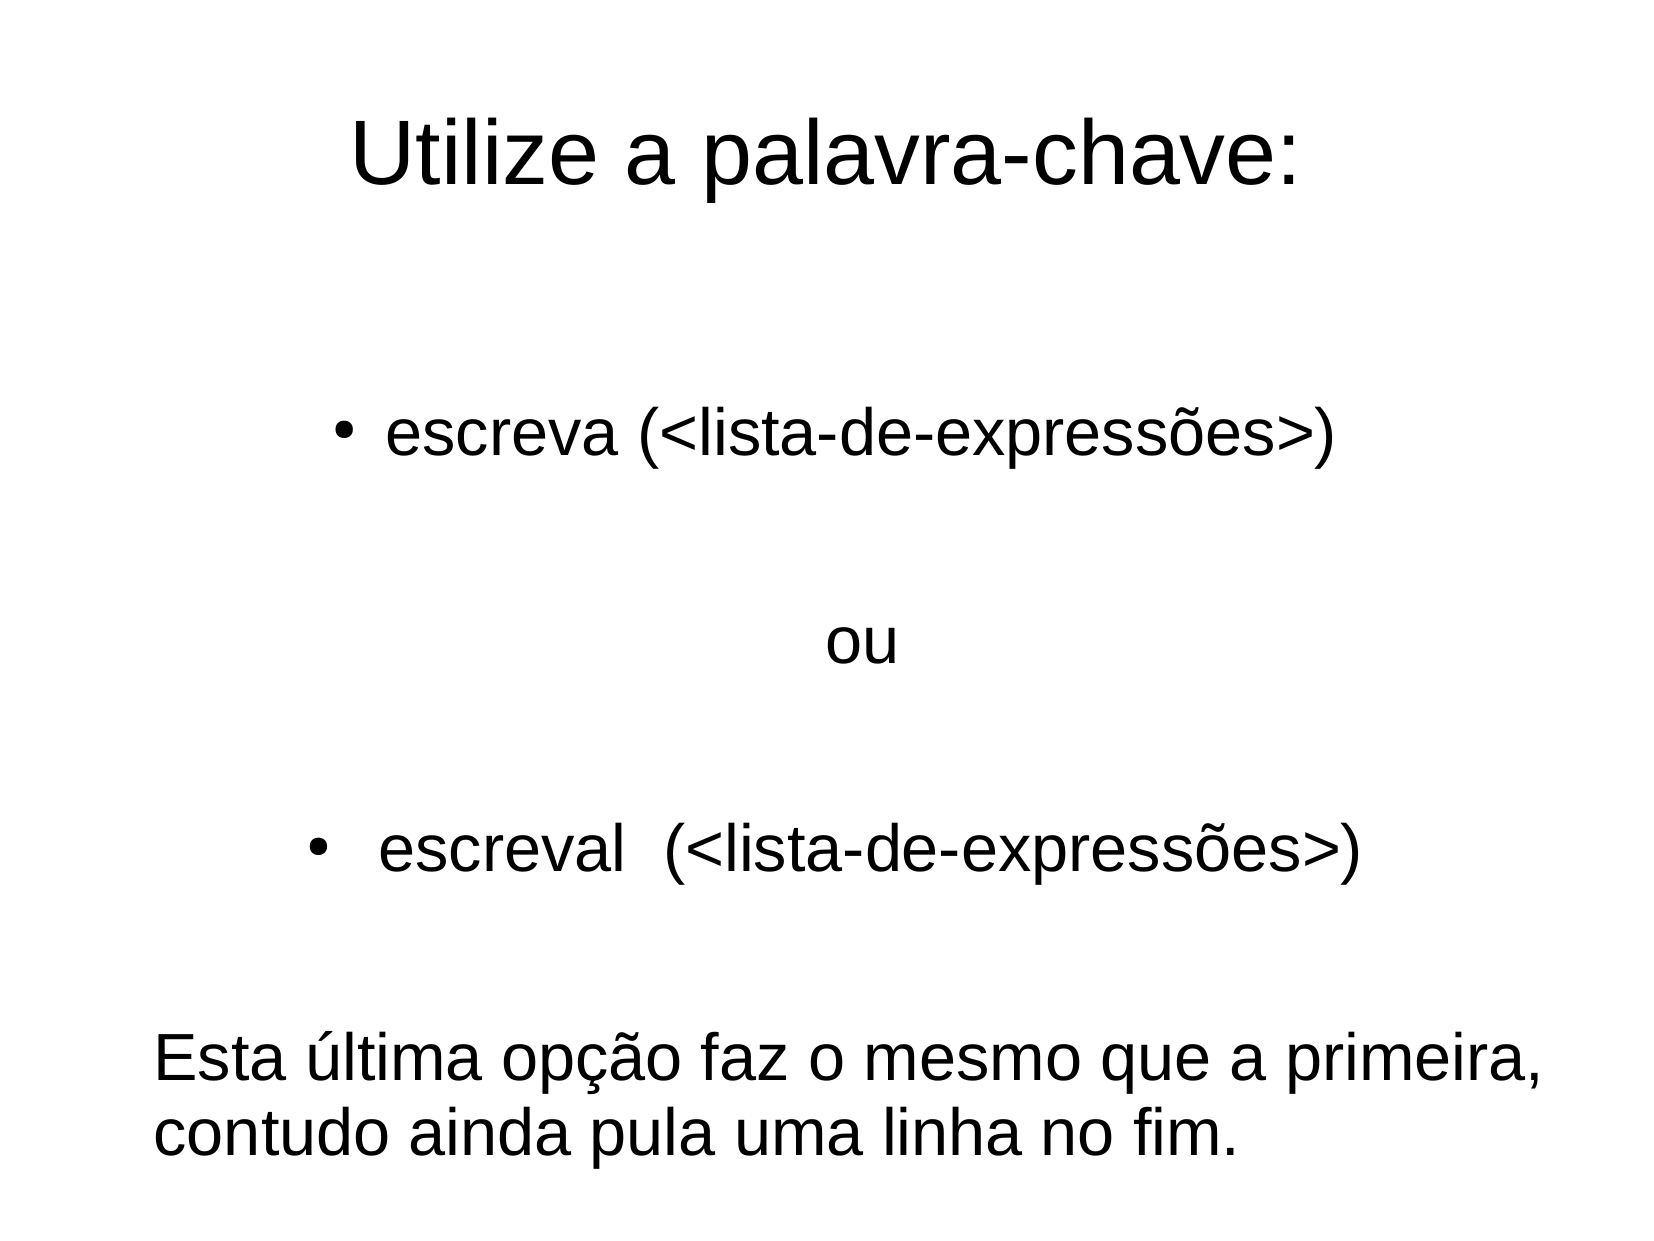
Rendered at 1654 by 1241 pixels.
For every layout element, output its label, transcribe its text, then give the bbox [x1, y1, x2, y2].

list escreva (<lista-de-expressões>) ou escreval (<lista-de-expressões>) Esta última opção faz o mesmo que a primeira, contudo ainda pula uma linha no fim. [82, 290, 1571, 1241]
title Utilize a palavra-chave: [82, 49, 1571, 257]
